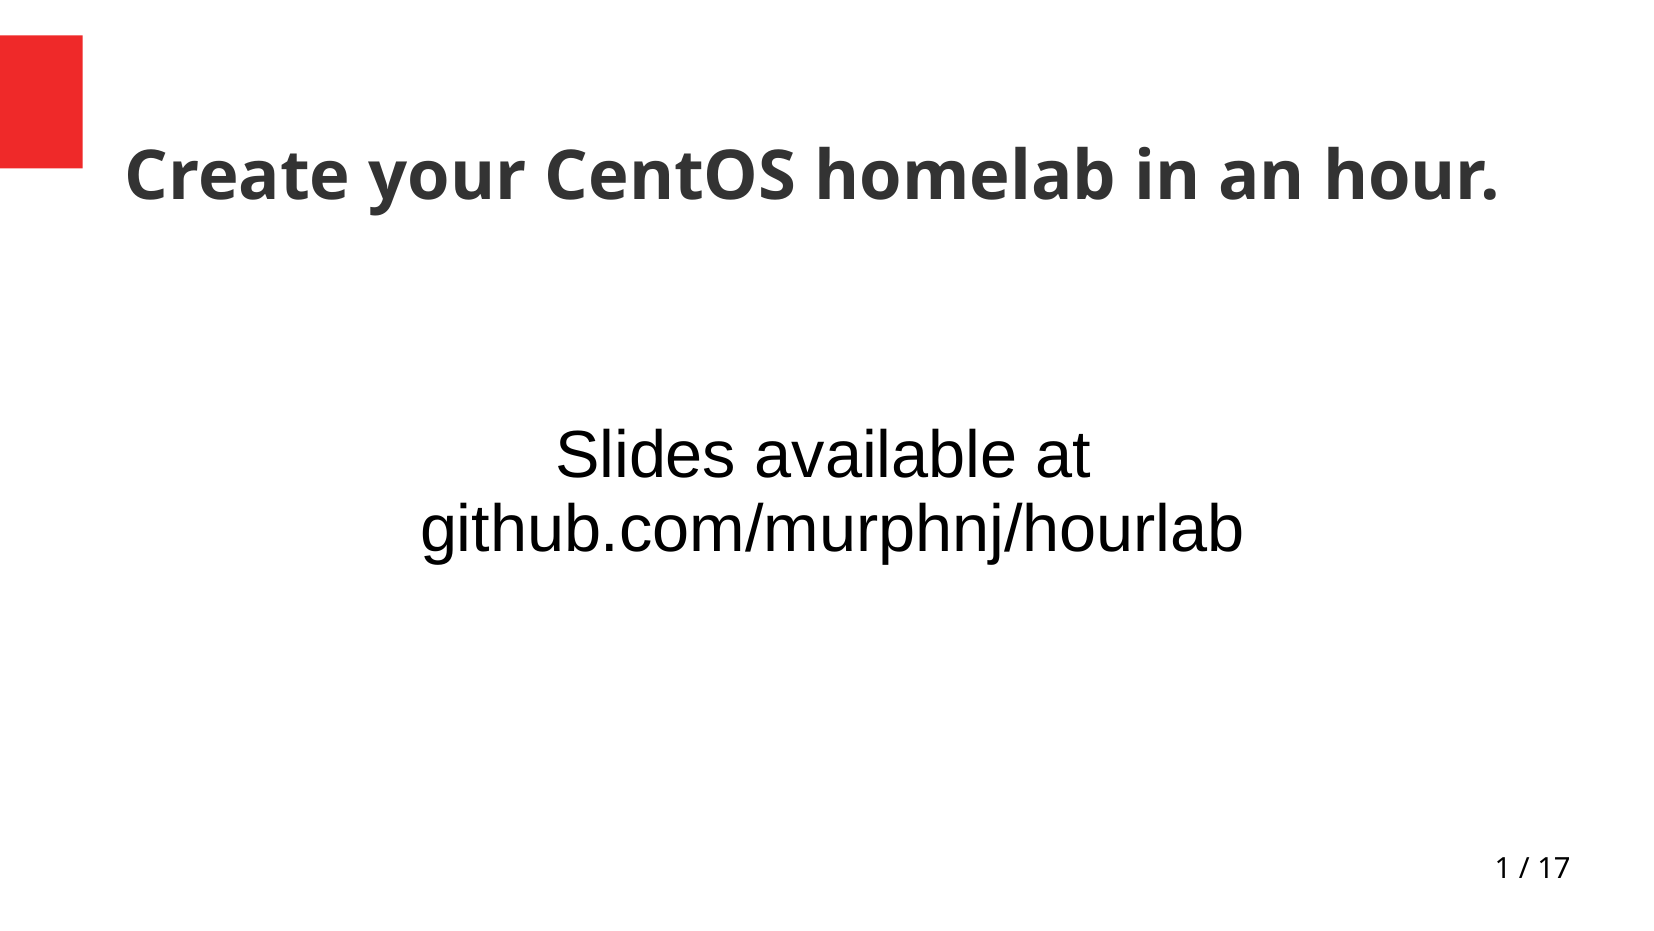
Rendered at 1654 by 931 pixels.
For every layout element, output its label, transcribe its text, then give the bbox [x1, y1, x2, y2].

subtitle Slides available at github.com/murphnj/hourlab [129, 285, 1536, 848]
title Create your CentOS homelab in an hour. [124, 45, 1531, 394]
